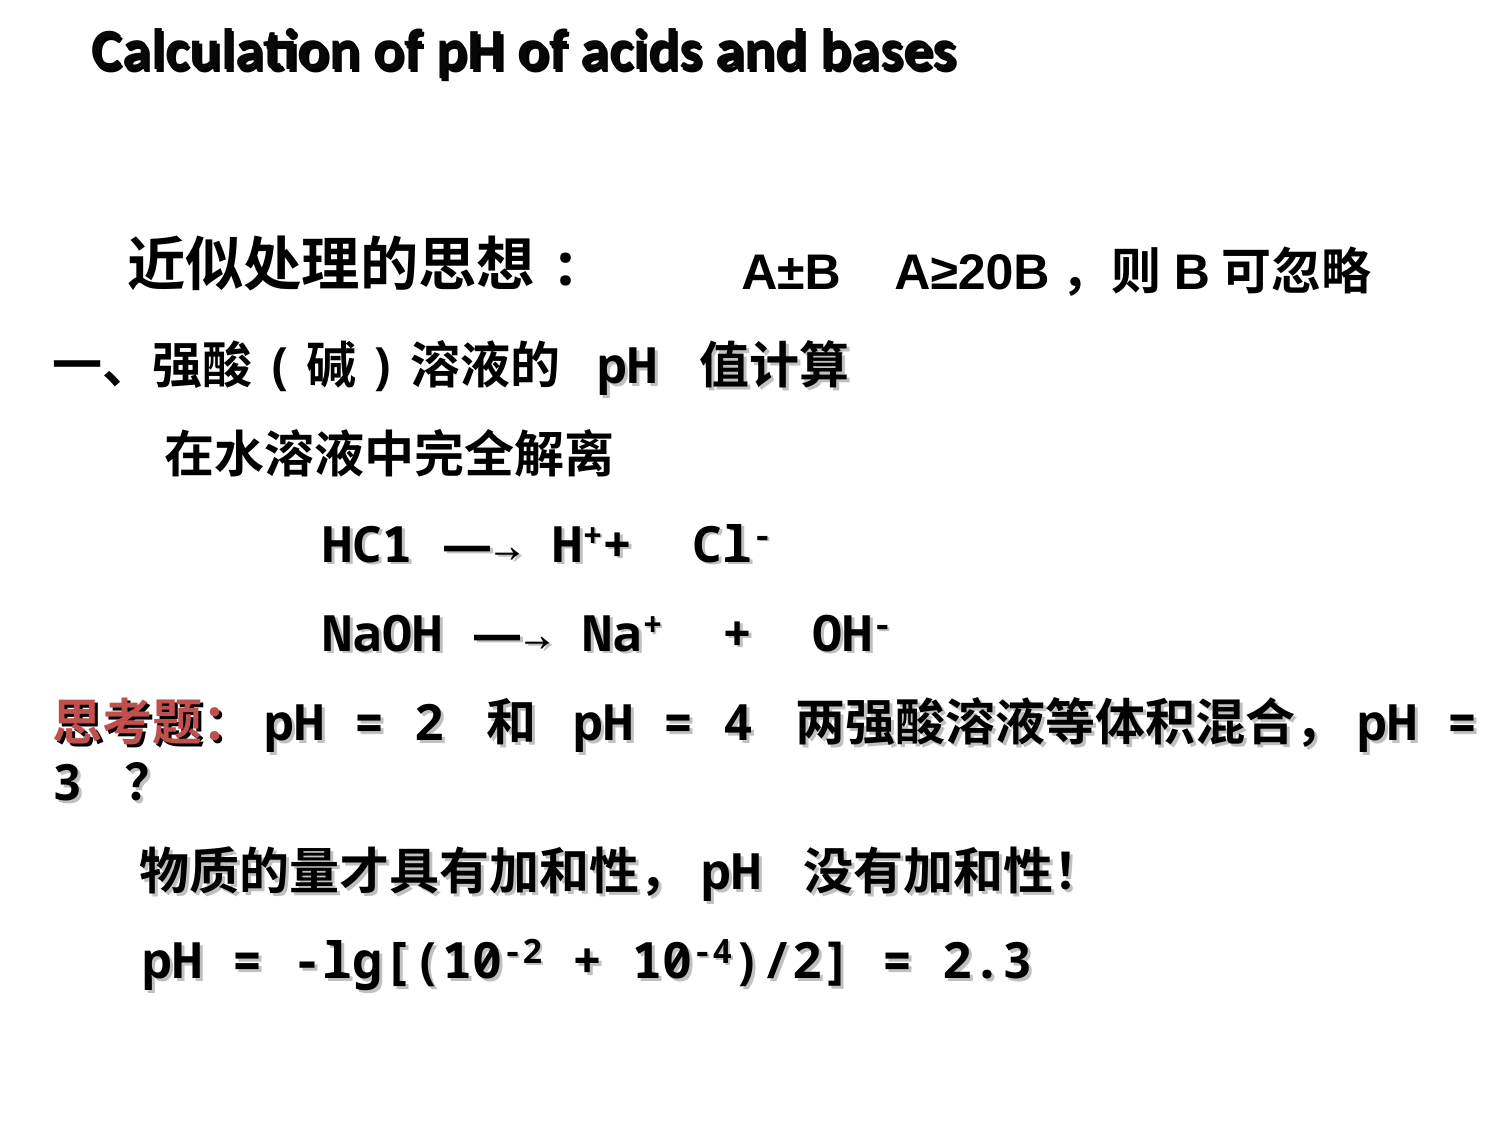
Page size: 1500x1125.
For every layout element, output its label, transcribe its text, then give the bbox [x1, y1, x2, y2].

text_box 近似处理的思想: [112, 220, 644, 306]
text_box 一、强酸(碱)溶液的 pH 值计算 在水溶液中完全解离 HC1 —→ H++ Cl- NaOH —→ Na+ + OH- 思考题：pH = 2 和 pH = 4 两强酸溶液等体积混合，pH = 3 ？ 物质的量才具有加和性，pH 没有加和性！ pH = -lg[(10-2 + 10-4)/2] = 2.3 [37, 326, 1500, 948]
text_box Calculation of pH of acids and bases [76, 0, 1241, 91]
text_box A±B A≥20B，则B可忽略 [726, 231, 1447, 307]
